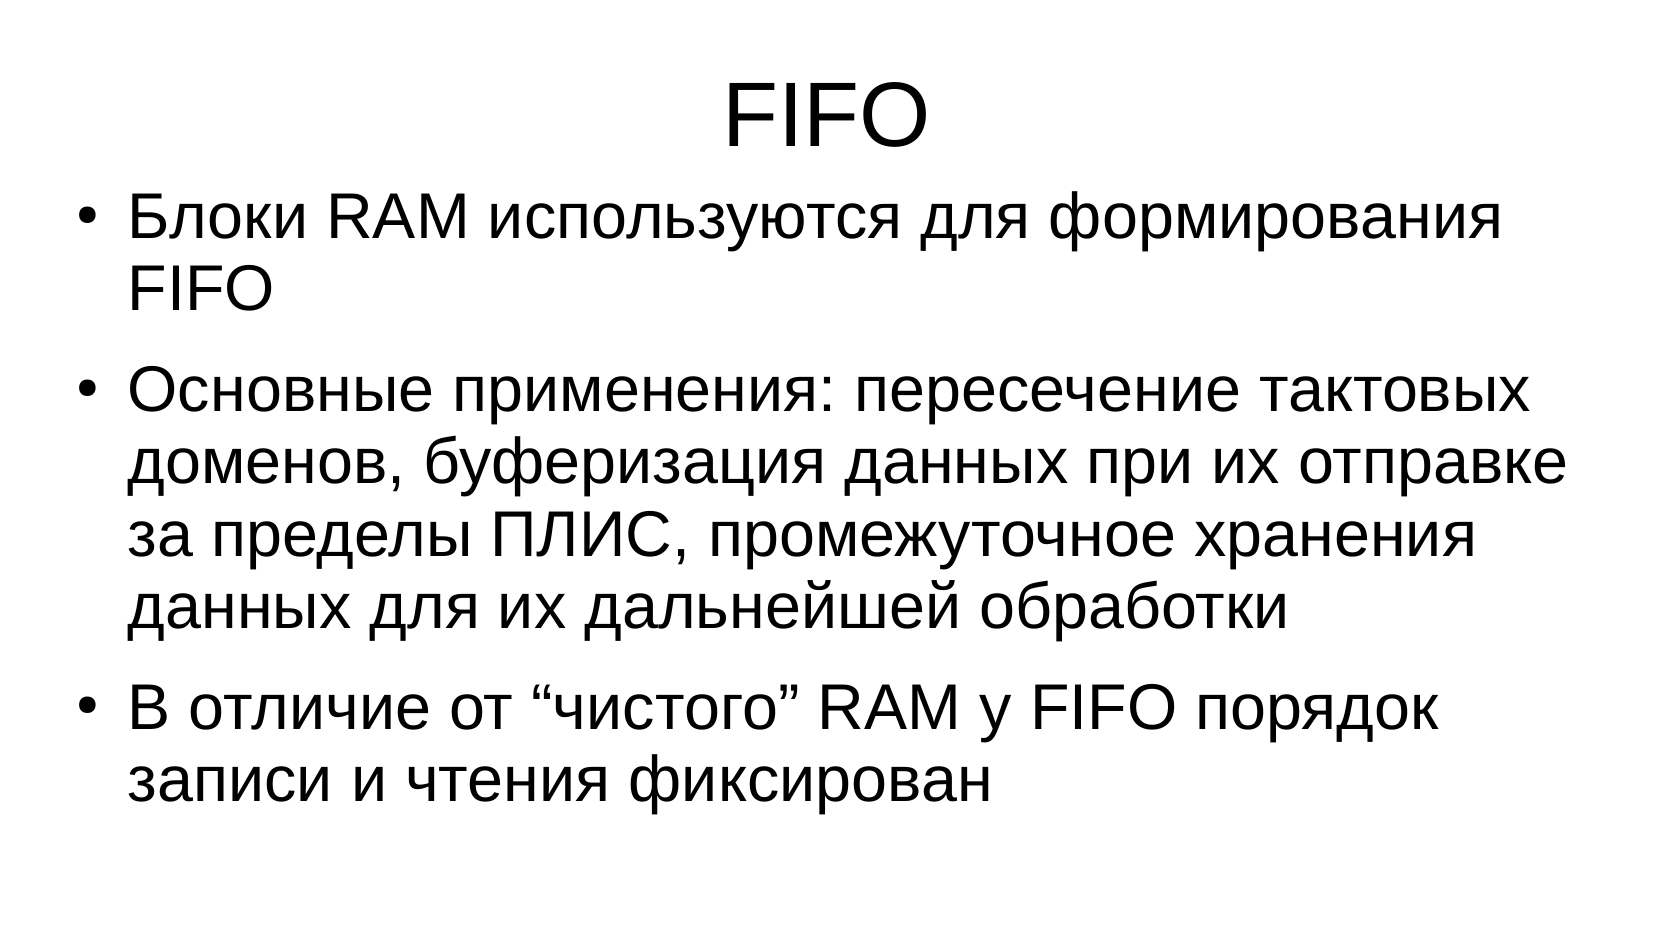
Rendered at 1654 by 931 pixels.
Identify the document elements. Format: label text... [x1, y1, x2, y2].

list Блоки RAM используются для формирования FIFO Основные применения: пересечение тактовых доменов, буферизация данных при их отправке за пределы ПЛИС, промежуточное хранения данных для их дальнейшей обработки В отличие от “чистого” RAM у FIFO порядок записи и чтения фиксирован [59, 180, 1606, 871]
title FIFO [82, 37, 1571, 180]
